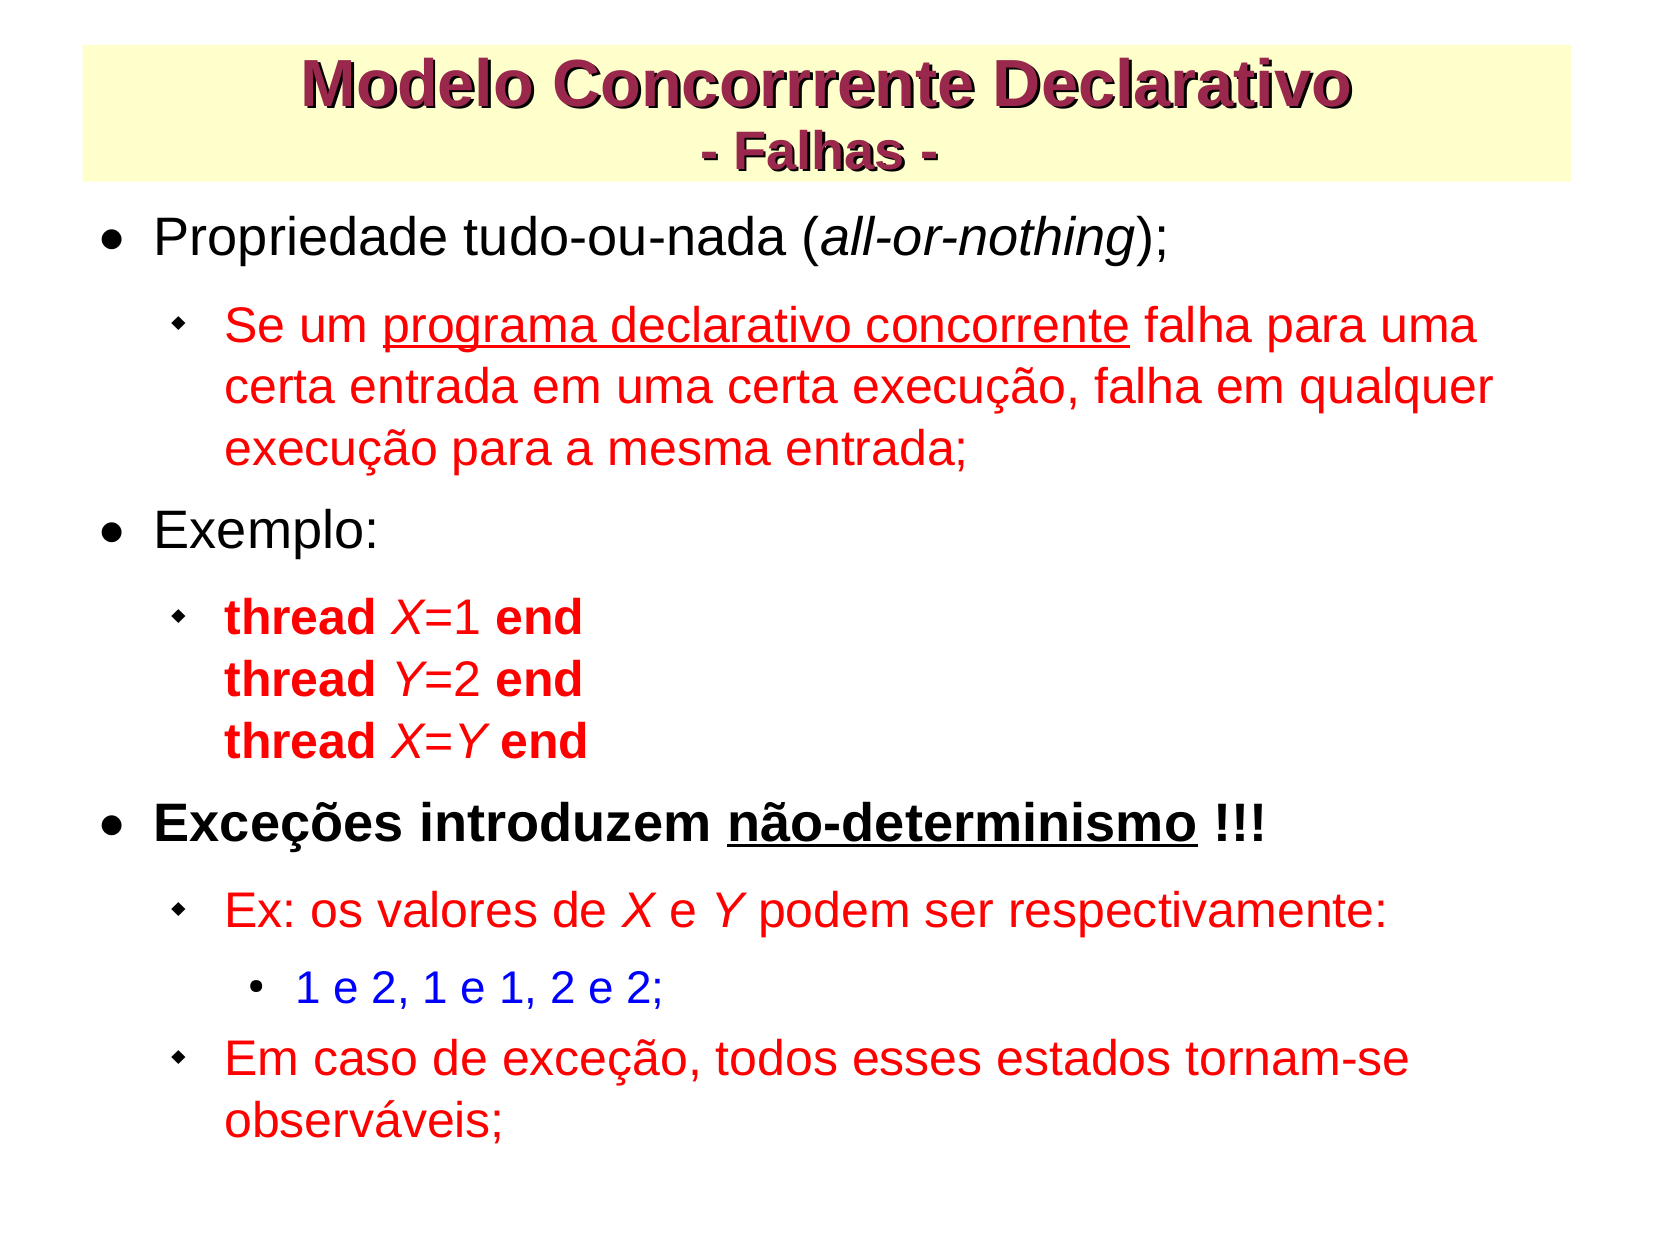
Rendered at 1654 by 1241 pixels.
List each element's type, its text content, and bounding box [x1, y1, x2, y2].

title Modelo Concorrrente Declarativo - Falhas - [82, 44, 1571, 182]
list Propriedade tudo-ou-nada (all-or-nothing); Se um programa declarativo concorrente falha para uma certa entrada em uma certa execução, falha em qualquer execução para a mesma entrada; Exemplo: thread X=1 end thread Y=2 end thread X=Y end Exceções introduzem não-determinismo !!! Ex: os valores de X e Y podem ser respectivamente: 1 e 2, 1 e 1, 2 e 2; Em caso de exceção, todos esses estados tornam-se observáveis; [82, 206, 1571, 1154]
